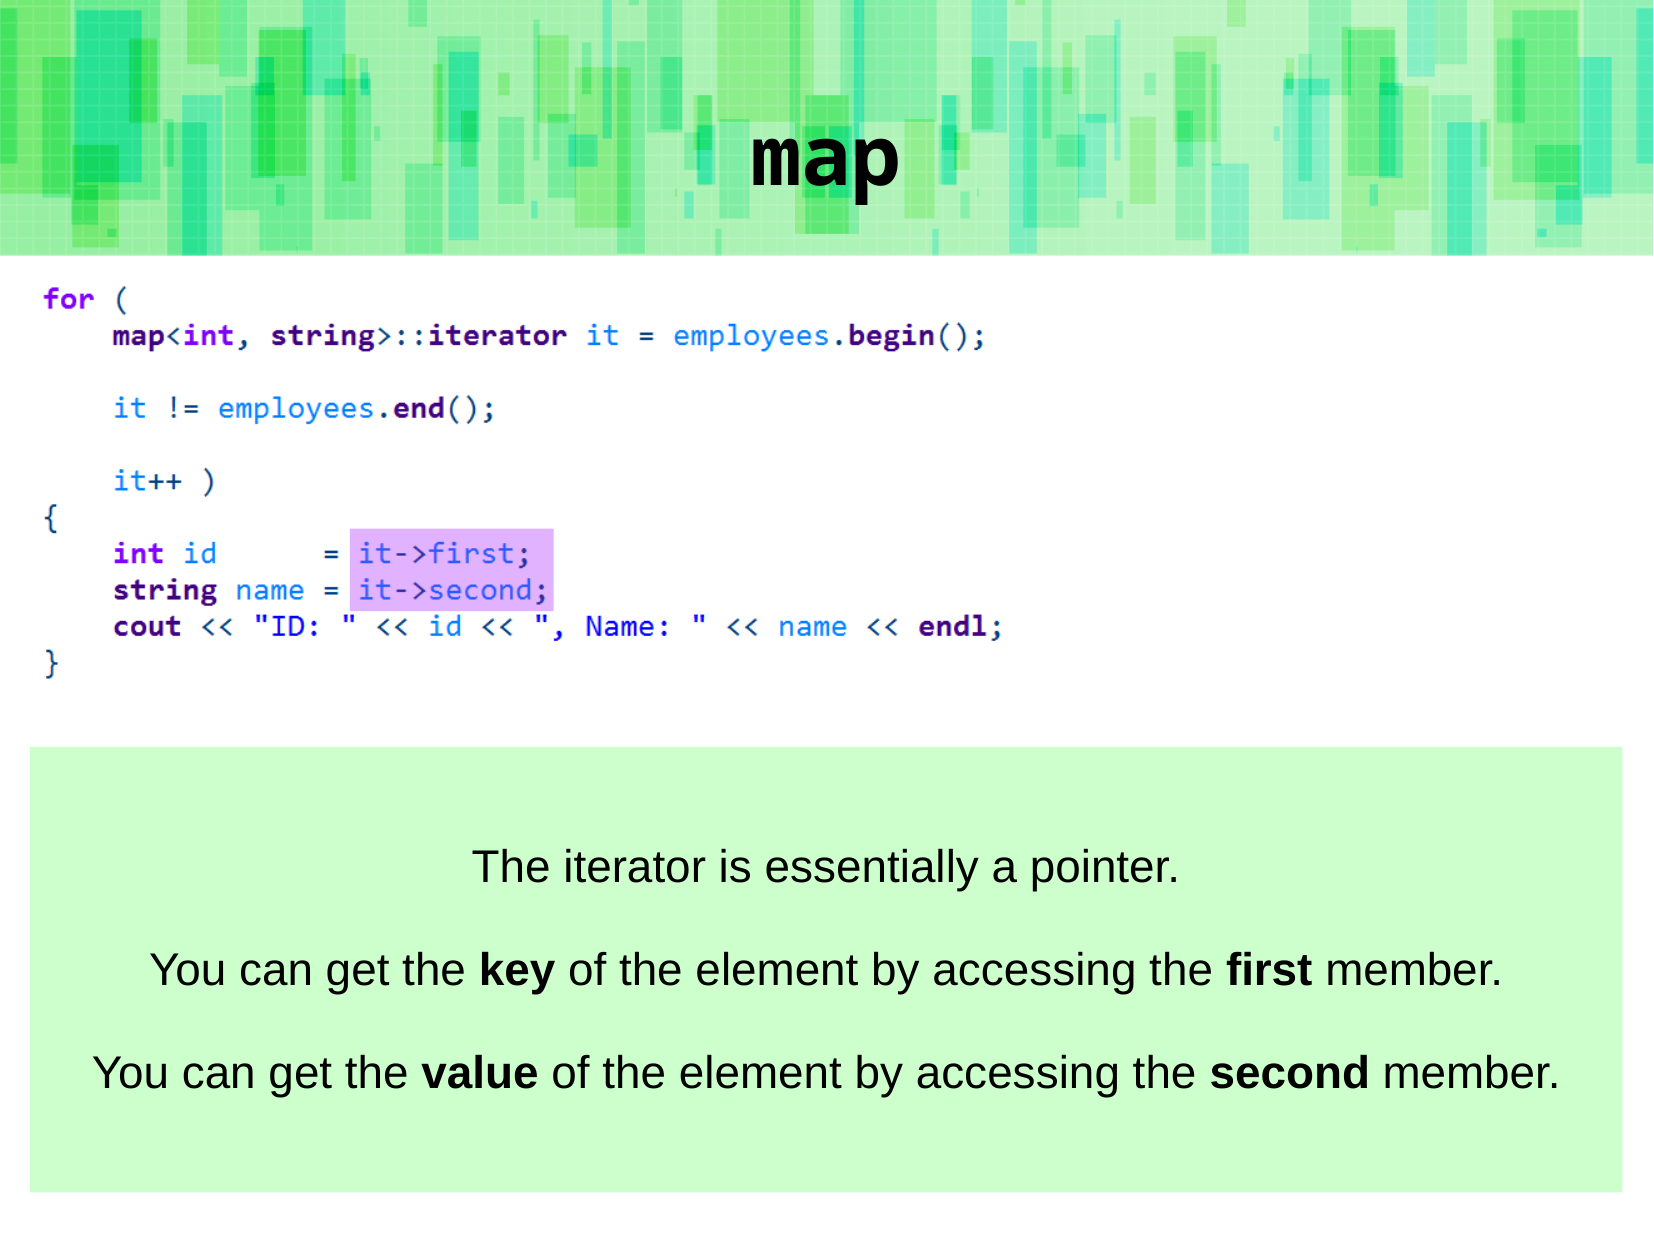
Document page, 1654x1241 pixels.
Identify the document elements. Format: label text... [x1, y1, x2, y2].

text_box [349, 528, 554, 612]
picture [0, 0, 1654, 1241]
title map [82, 49, 1571, 257]
text_box The iterator is essentially a pointer. You can get the key of the element by accessing the first member. You can get the value of the element by accessing the second member. [30, 746, 1623, 1193]
